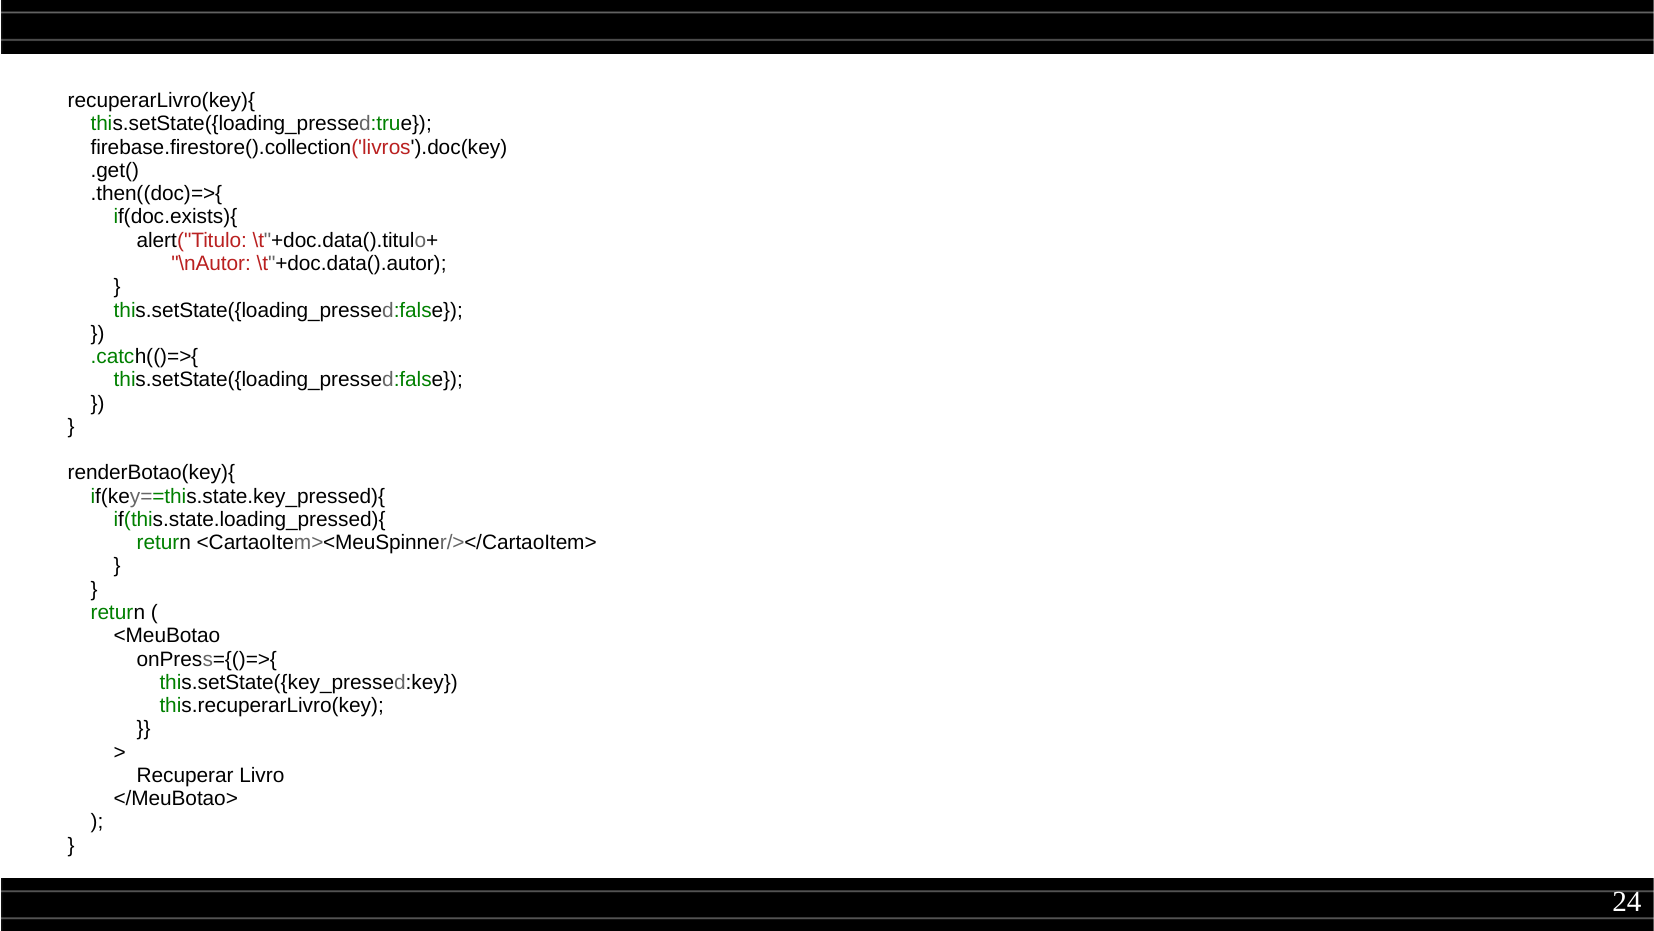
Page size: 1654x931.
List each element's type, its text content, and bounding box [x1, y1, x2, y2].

picture [1, 0, 1654, 54]
text_box recuperarLivro(key){ this.setState({loading_pressed:true}); firebase.firestore().collection('livros').doc(key) .get() .then((doc)=>{ if(doc.exists){ alert("Titulo: \t"+doc.data().titulo+ "\nAutor: \t"+doc.data().autor); } this.setState({loading_pressed:false}); }) .catch(()=>{ this.setState({loading_pressed:false}); }) } renderBotao(key){ if(key==this.state.key_pressed){ if(this.state.loading_pressed){ return <CartaoItem><MeuSpinner/></CartaoItem> } } return ( <MeuBotao onPress={()=>{ this.setState({key_pressed:key}) this.recuperarLivro(key); }} > Recuperar Livro </MeuBotao> ); } [29, 58, 1563, 888]
picture [1, 878, 1654, 931]
